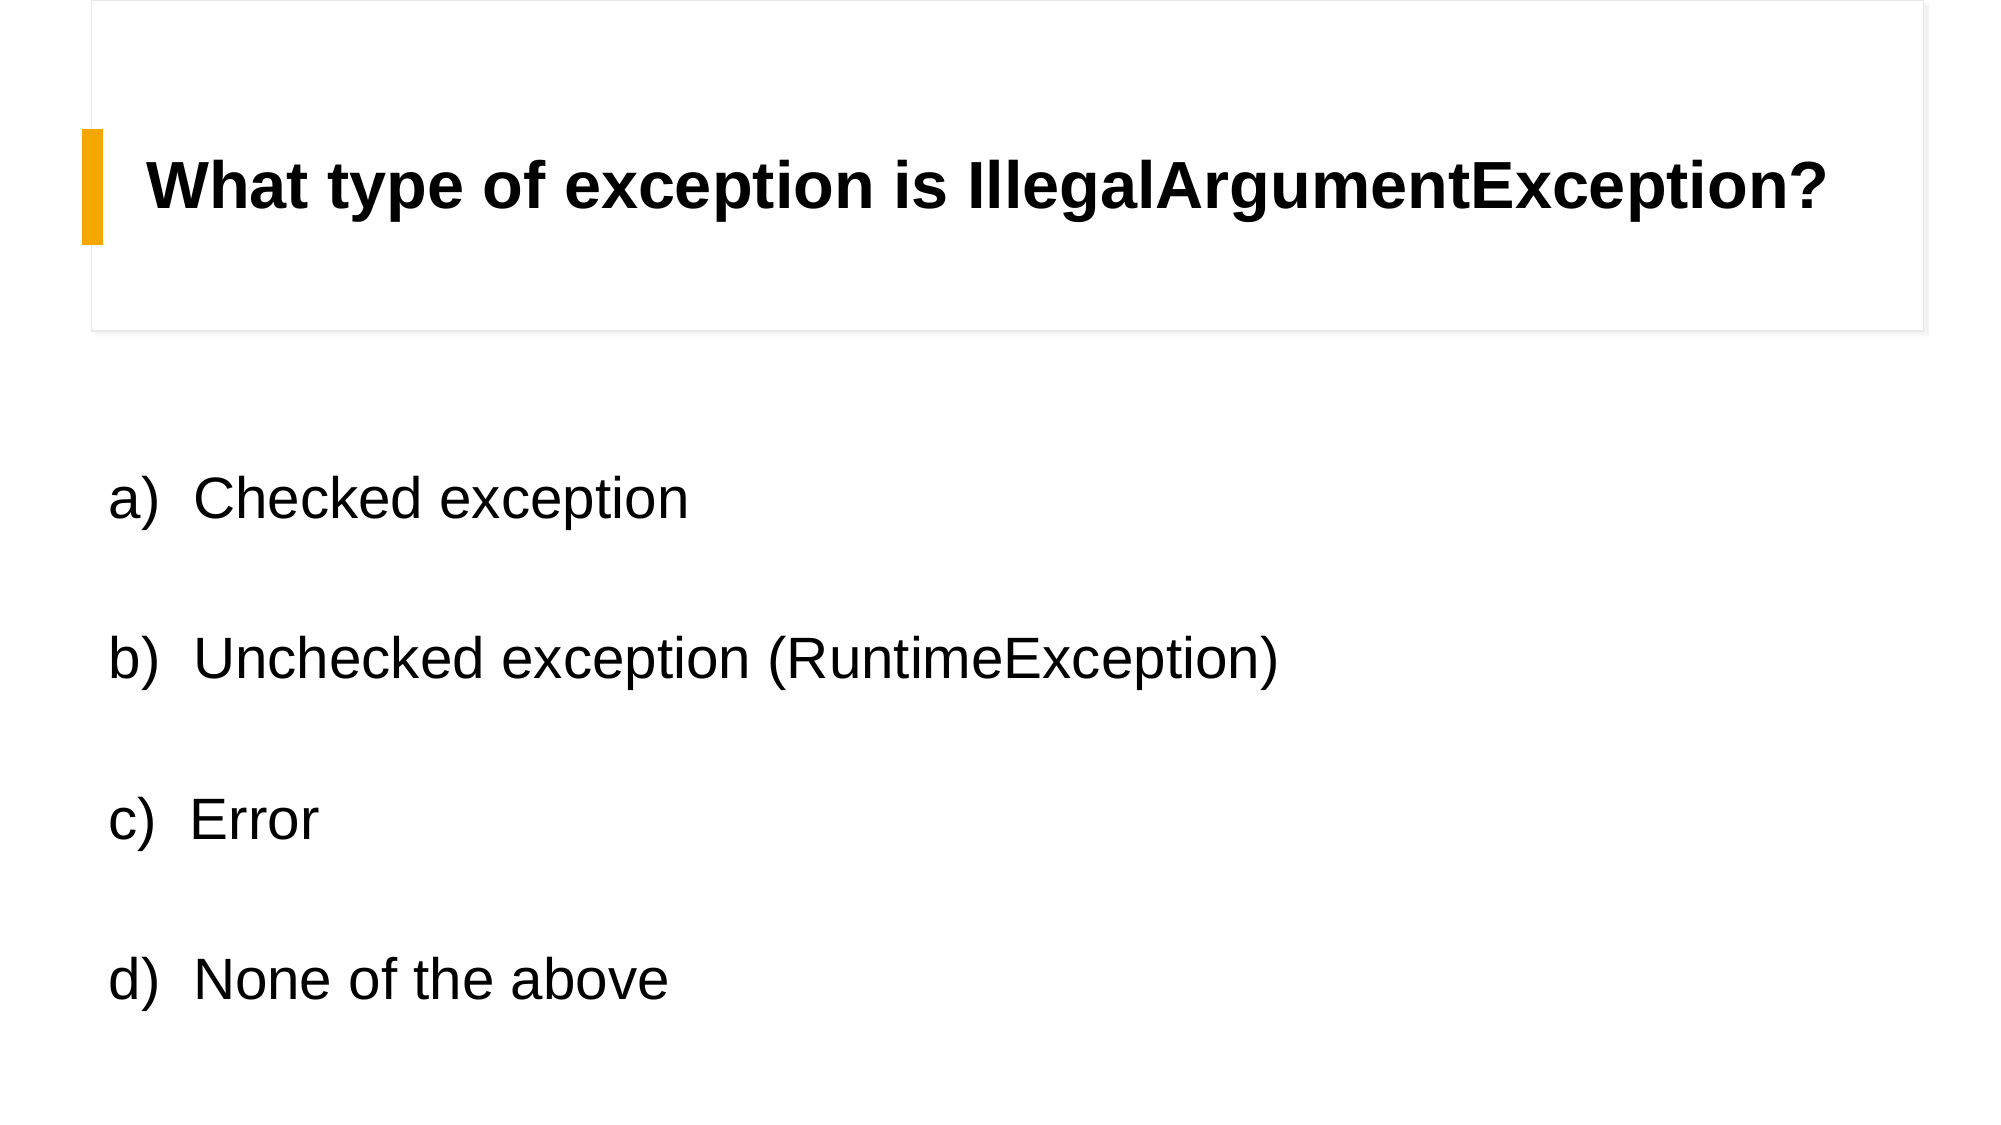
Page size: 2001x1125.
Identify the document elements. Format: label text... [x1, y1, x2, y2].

title What type of exception is IllegalArgumentException? [131, 90, 1894, 284]
list Checked exception b) Unchecked exception (RuntimeException) c) Error d) None of the above [93, 452, 1932, 1061]
